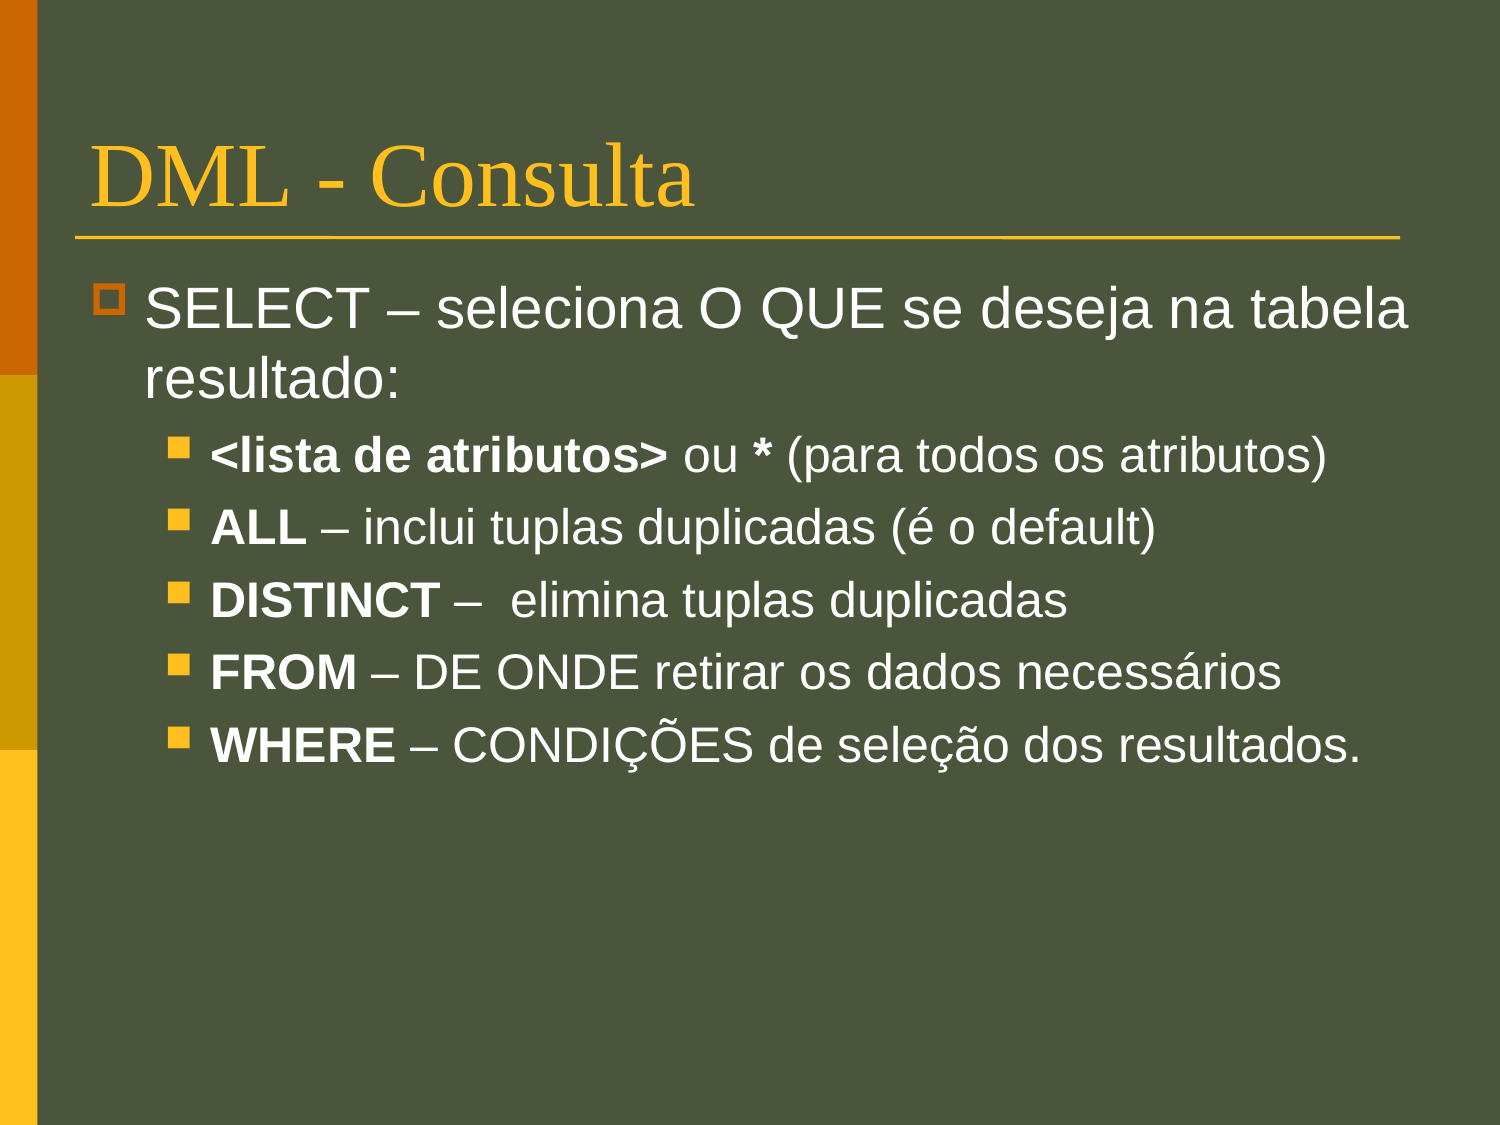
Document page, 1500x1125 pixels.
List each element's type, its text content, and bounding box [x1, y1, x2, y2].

title DML - Consulta [75, 45, 1426, 233]
list SELECT – seleciona O QUE se deseja na tabela resultado: <lista de atributos> ou * (para todos os atributos) ALL – inclui tuplas duplicadas (é o default) DISTINCT – elimina tuplas duplicadas FROM – DE ONDE retirar os dados necessários WHERE – CONDIÇÕES de seleção dos resultados. [75, 262, 1426, 1006]
